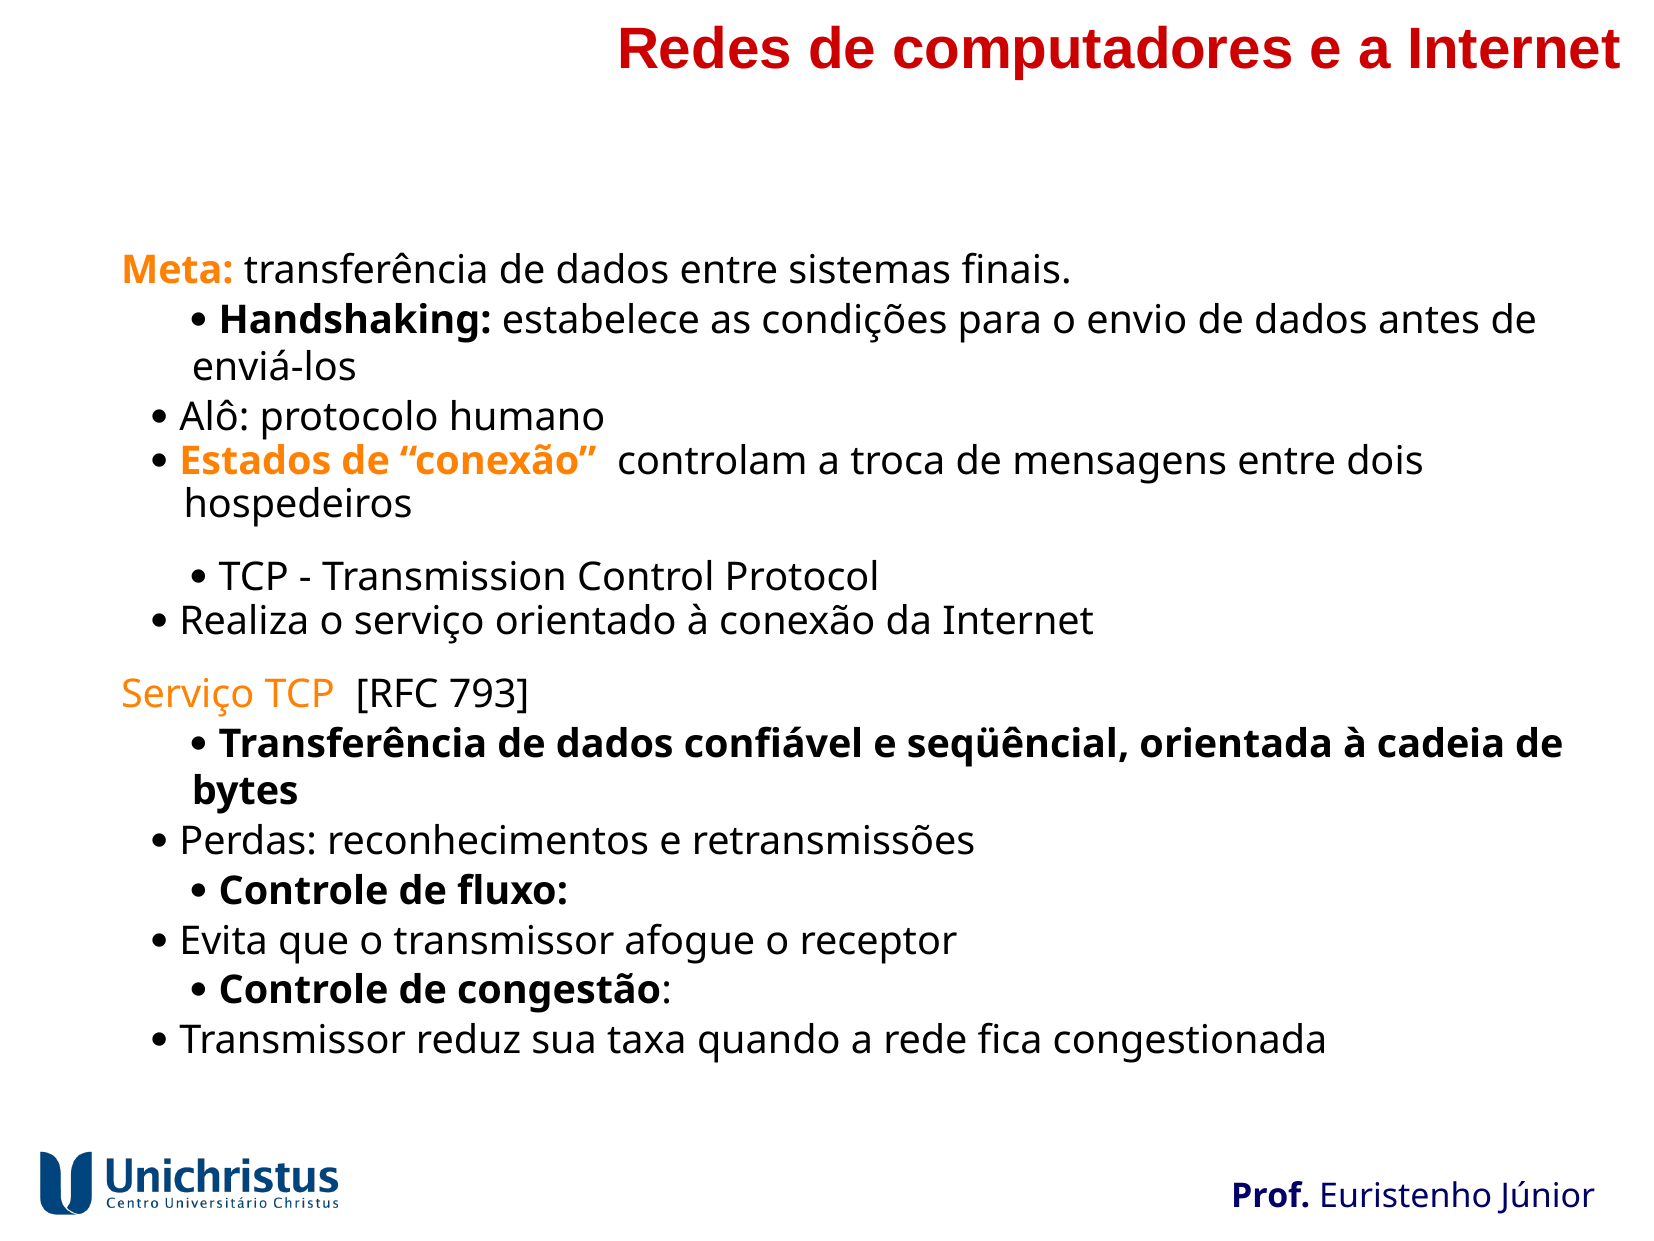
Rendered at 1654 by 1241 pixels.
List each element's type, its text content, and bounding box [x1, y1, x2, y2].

list Meta: transferência de dados entre sistemas finais.  Handshaking: estabelece as condições para o envio de dados antes de enviá-los  Alô: protocolo humano  Estados de “conexão” controlam a troca de mensagens entre dois hospedeiros  TCP - Transmission Control Protocol  Realiza o serviço orientado à conexão da Internet Serviço TCP [RFC 793]  Transferência de dados confiável e seqüêncial, orientada à cadeia de bytes  Perdas: reconhecimentos e retransmissões  Controle de fluxo:  Evita que o transmissor afogue o receptor  Controle de congestão:  Transmissor reduz sua taxa quando a rede fica congestionada [106, 236, 1621, 1086]
text_box Redes de computadores e a Internet [602, 8, 1637, 154]
text_box Prof. Euristenho Júnior [1216, 1163, 1654, 1224]
picture [35, 1148, 343, 1217]
